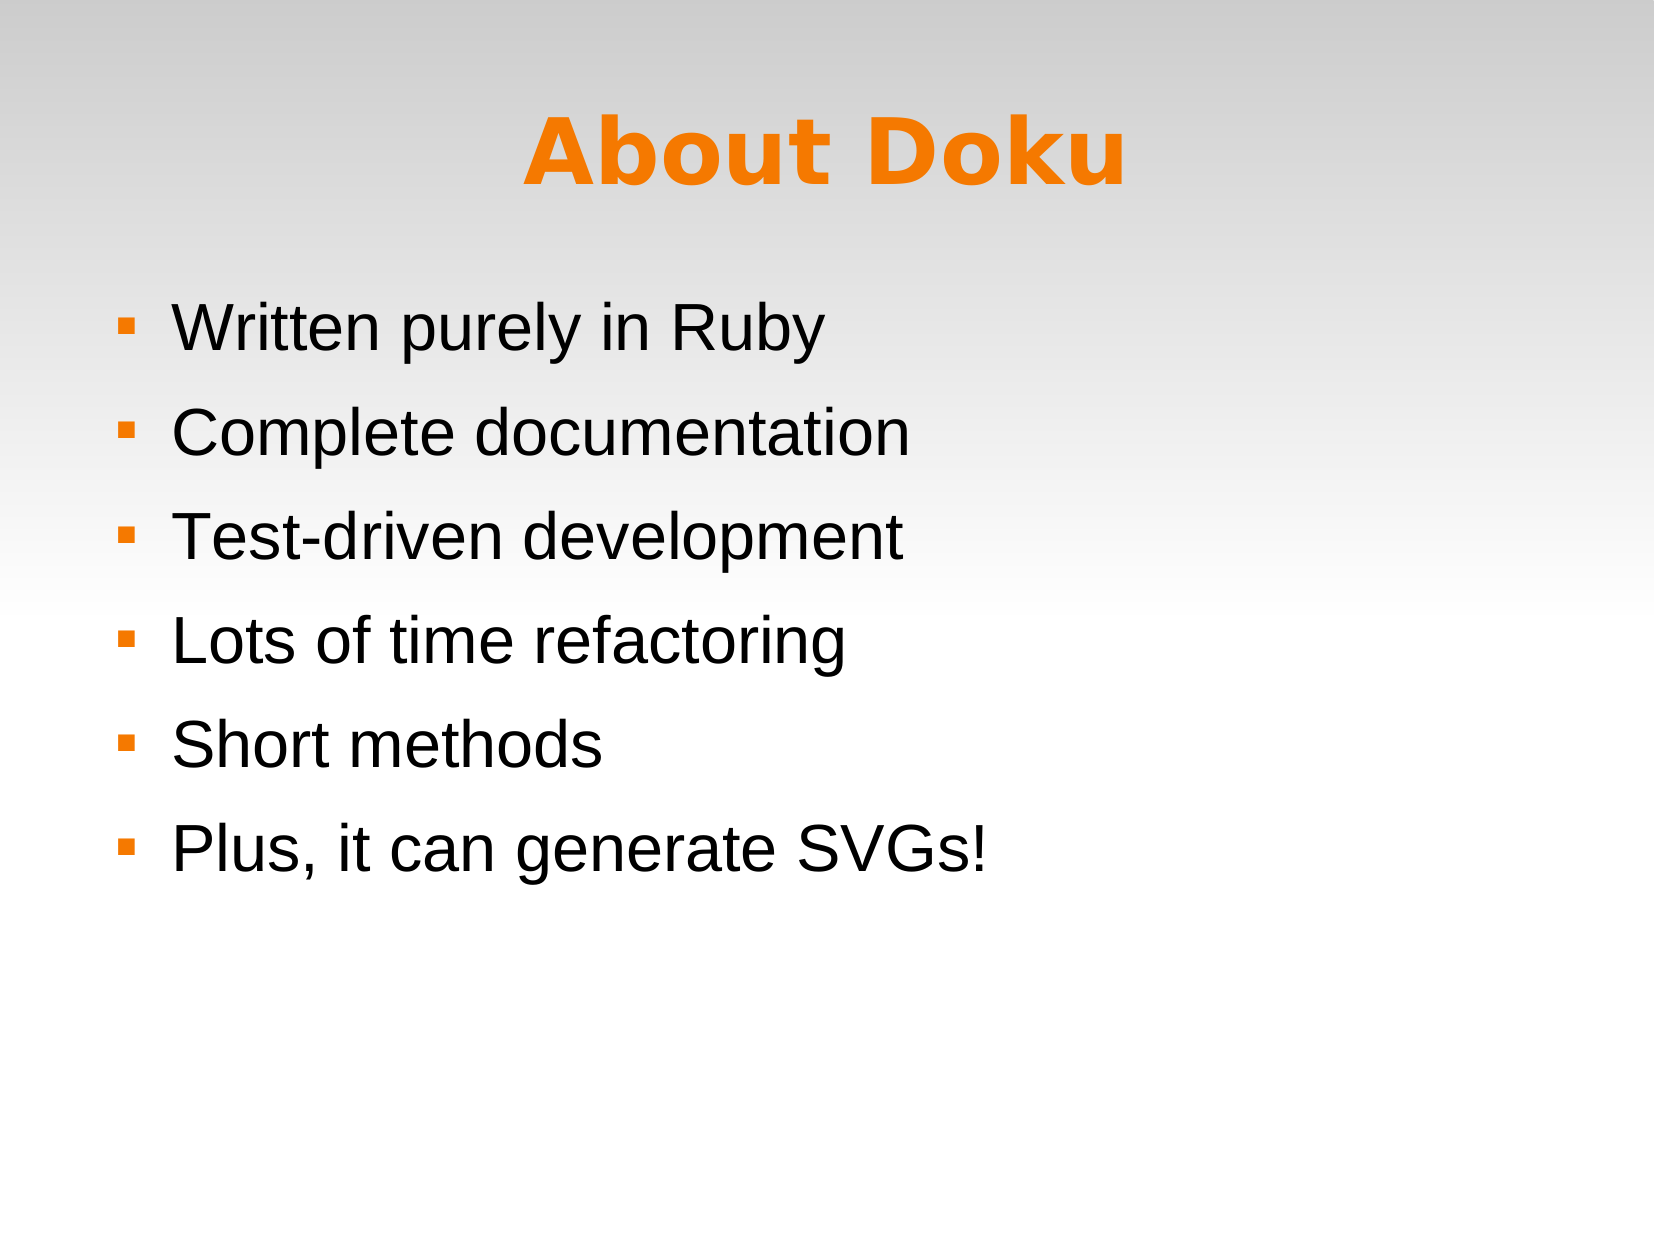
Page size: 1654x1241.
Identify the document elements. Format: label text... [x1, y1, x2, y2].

list Written purely in Ruby Complete documentation Test-driven development Lots of time refactoring Short methods Plus, it can generate SVGs! [82, 290, 1571, 1094]
title About Doku [82, 56, 1571, 250]
